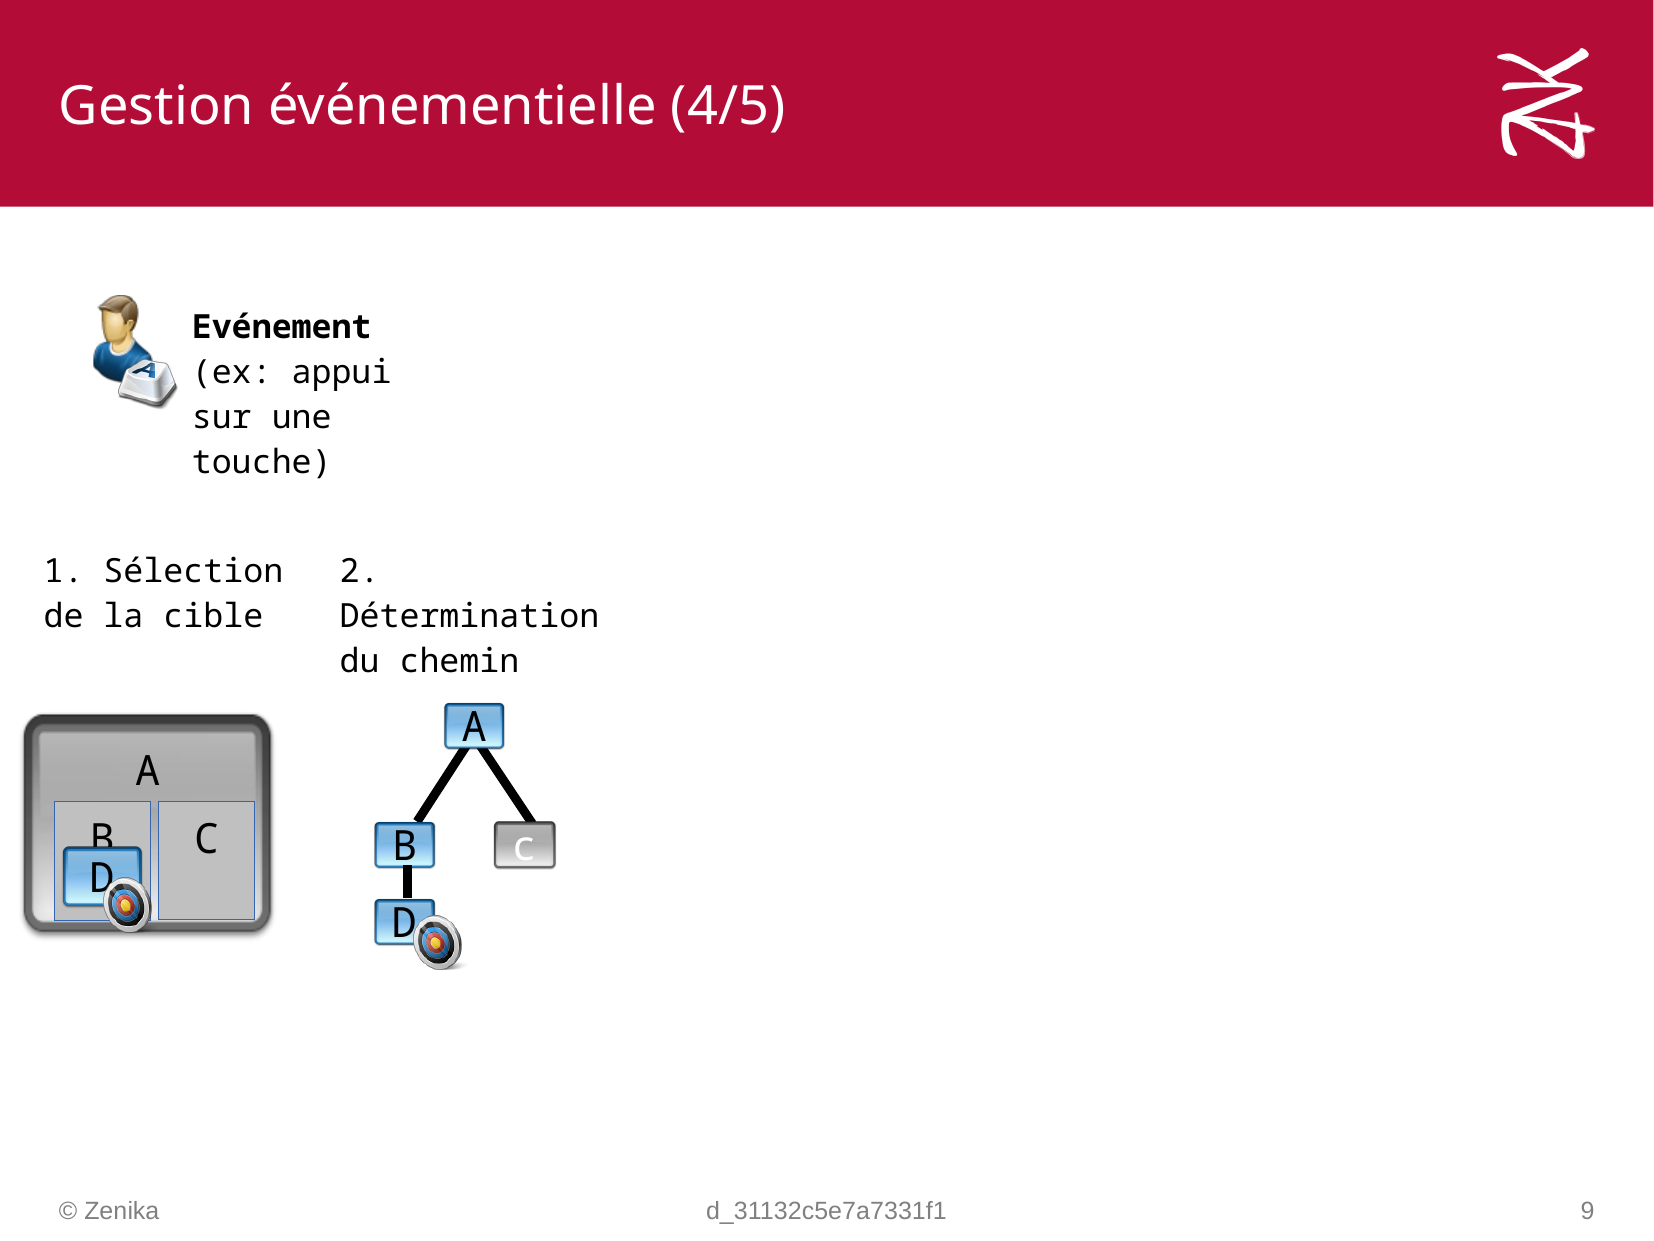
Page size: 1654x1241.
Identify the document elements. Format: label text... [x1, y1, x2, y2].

text_box B [54, 801, 151, 810]
text_box 2. Détermination du chemin [324, 539, 650, 628]
picture [424, 675, 524, 776]
picture [0, 584, 469, 1063]
text_box Evénement (ex: appui sur une touche) [177, 295, 473, 443]
picture [473, 793, 576, 896]
title Gestion événementielle (4/5) [59, 29, 1595, 178]
text_box 1. Sélection de la cible [28, 539, 257, 584]
picture [88, 295, 177, 414]
text_box C [158, 801, 255, 920]
